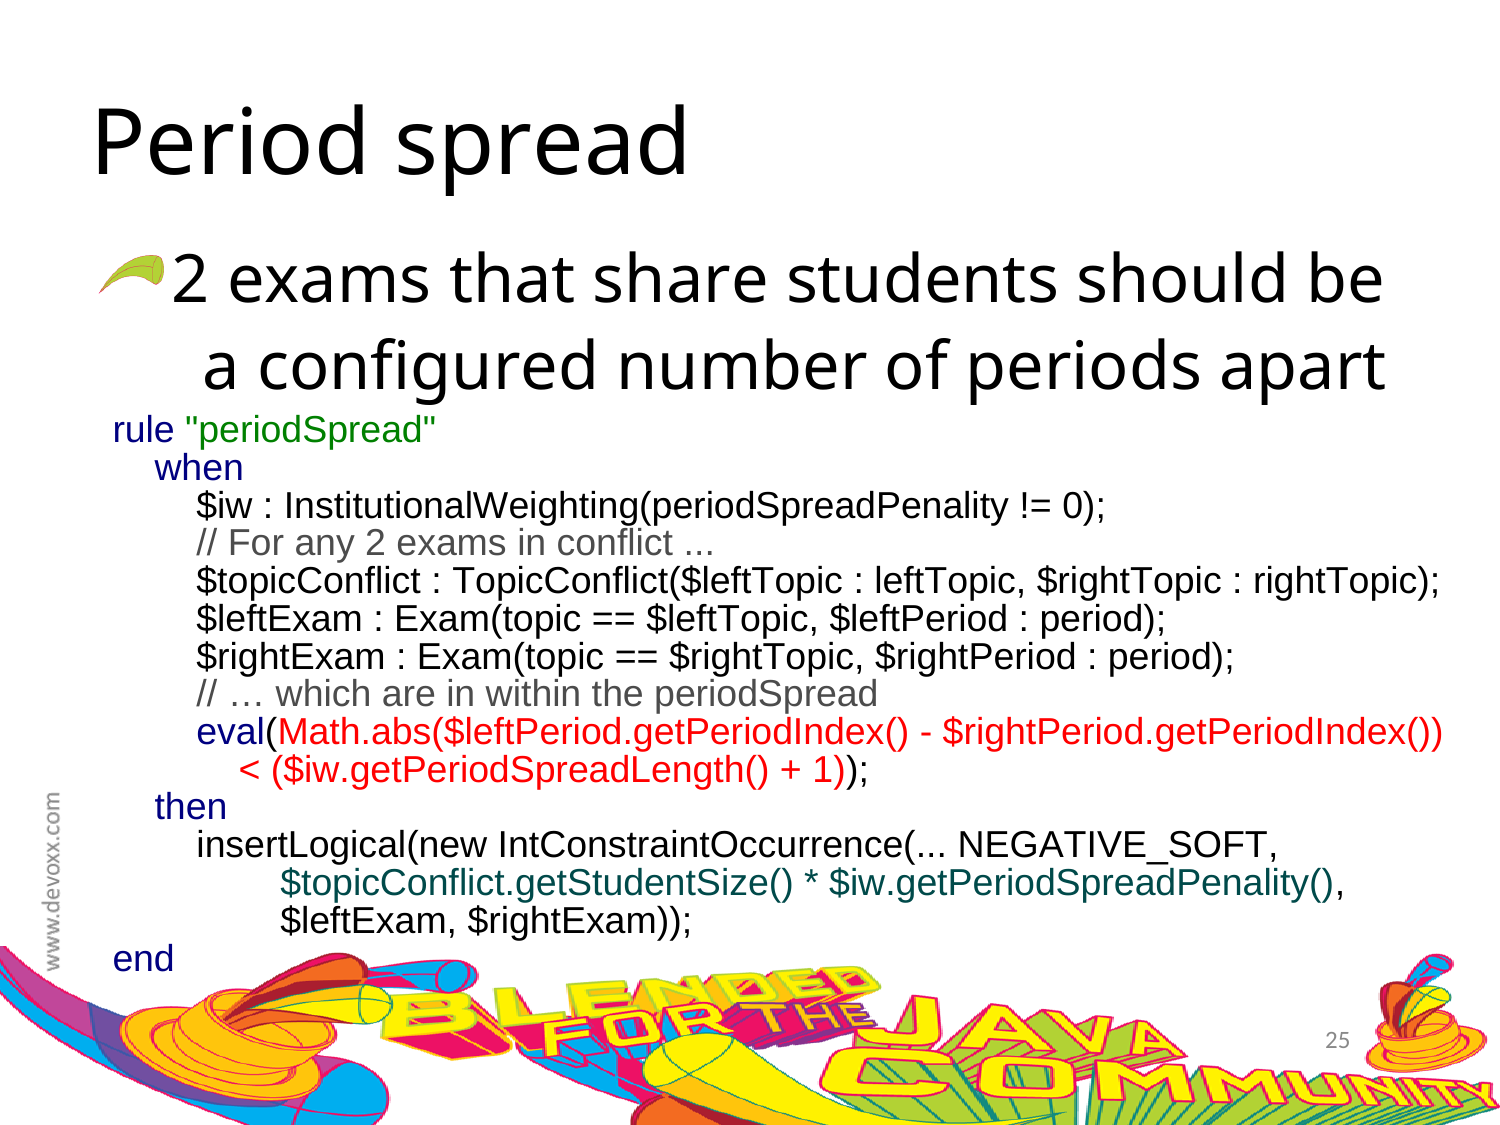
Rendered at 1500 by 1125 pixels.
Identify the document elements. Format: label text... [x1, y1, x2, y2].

list 2 exams that share students should be a configured number of periods apart [75, 224, 1426, 511]
picture [0, 757, 1500, 1125]
title Period spread [75, 45, 1426, 224]
text_box rule "periodSpread" when $iw : InstitutionalWeighting(periodSpreadPenality != 0); // For any 2 exams in conflict ... $topicConflict : TopicConflict($leftTopic : leftTopic, $rightTopic : rightTopic); $leftExam : Exam(topic == $leftTopic, $leftPeriod : period); $rightExam : Exam(topic == $rightTopic, $rightPeriod : period); // … which are in within the periodSpread eval(Math.abs($leftPeriod.getPeriodIndex() - $rightPeriod.getPeriodIndex()) < ($iw.getPeriodSpreadLength() + 1)); then insertLogical(new IntConstraintOccurrence(... NEGATIVE_SOFT, $topicConflict.getStudentSize() * $iw.getPeriodSpreadPenality(), $leftExam, $rightExam)); end [112, 412, 1463, 983]
